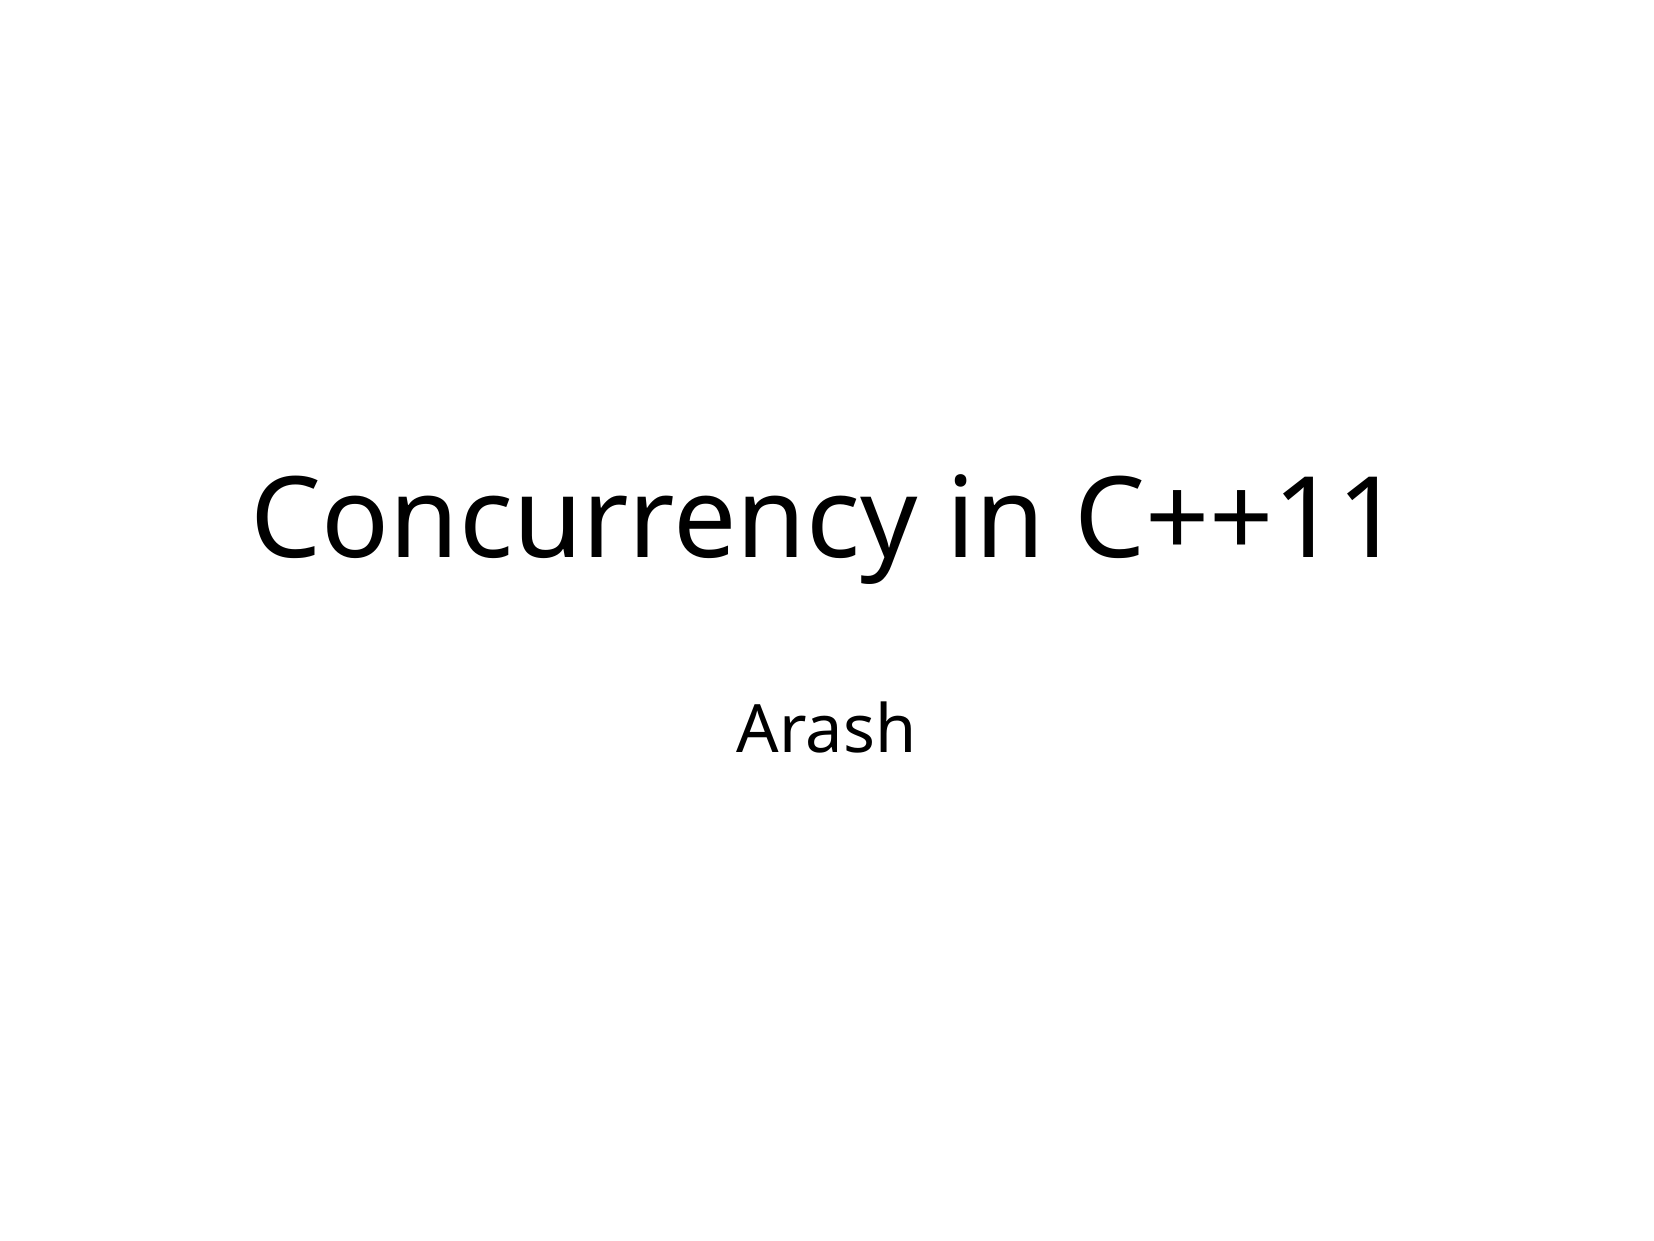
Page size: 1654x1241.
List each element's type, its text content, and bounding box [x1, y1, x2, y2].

subtitle Concurrency in C++11 Arash [82, 290, 1571, 1010]
